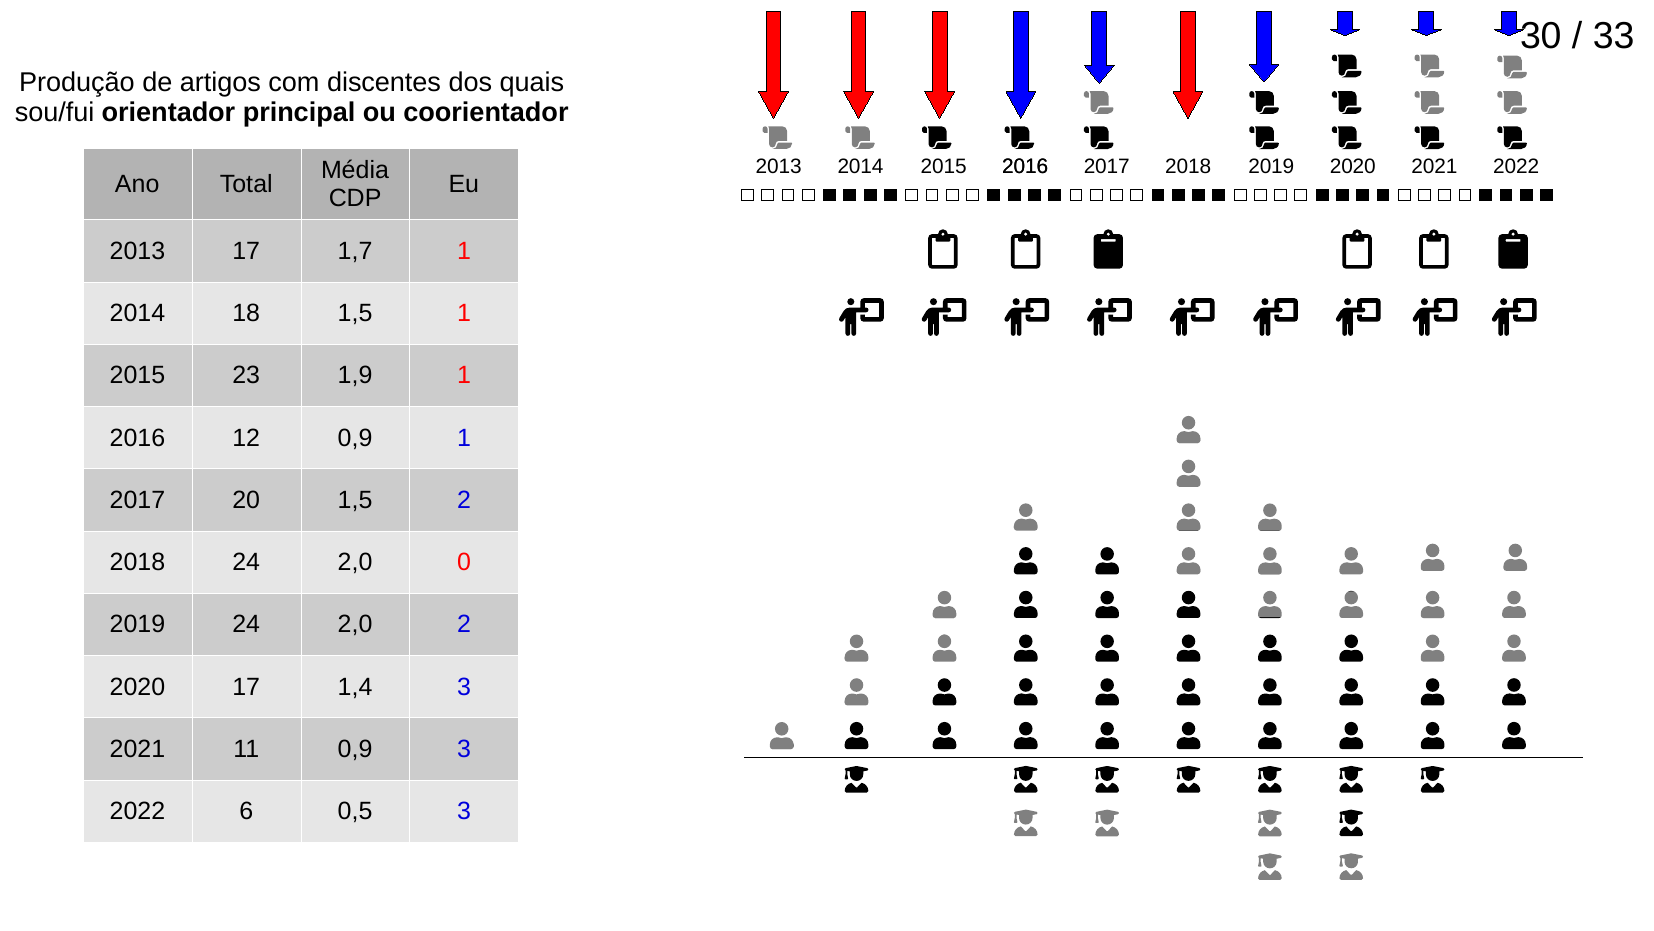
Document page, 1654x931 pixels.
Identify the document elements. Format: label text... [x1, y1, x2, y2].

text_box 2022 [1478, 147, 1555, 186]
text_box [1130, 189, 1143, 201]
text_box [1413, 83, 1446, 119]
table_cell 12 [193, 407, 301, 468]
text_box [823, 189, 836, 201]
table_cell 2021 [84, 718, 192, 780]
text_box [926, 189, 938, 201]
text_box 2018 [1150, 147, 1227, 186]
text_box [1013, 502, 1040, 532]
picture [1420, 678, 1445, 706]
text_box [1316, 189, 1329, 201]
picture [1342, 229, 1372, 269]
text_box [1212, 189, 1225, 201]
picture [932, 721, 957, 750]
text_box [1398, 189, 1411, 201]
text_box [1110, 189, 1123, 201]
picture [1339, 765, 1364, 793]
text_box [761, 189, 774, 201]
table_cell 24 [193, 594, 301, 655]
text_box [1479, 189, 1492, 201]
table_cell 2020 [84, 656, 192, 717]
picture [1004, 124, 1035, 147]
picture [1420, 766, 1445, 793]
picture [1249, 89, 1279, 116]
table_cell 1 [410, 220, 518, 282]
table_cell 2 [410, 469, 518, 531]
picture [1083, 124, 1114, 151]
table_cell 23 [193, 345, 301, 406]
text_box [1420, 634, 1446, 663]
table_cell 2018 [84, 532, 192, 593]
text_box [864, 189, 877, 201]
text_box [1377, 189, 1389, 201]
picture [844, 766, 869, 793]
picture [922, 124, 952, 151]
picture [1176, 721, 1201, 750]
table_cell 2016 [84, 407, 192, 468]
table_cell 17 [193, 656, 301, 717]
text_box [767, 720, 794, 750]
text_box [844, 633, 871, 663]
table_cell 24 [193, 532, 301, 593]
picture [1339, 809, 1364, 837]
table_cell 6 [193, 781, 301, 842]
picture [1498, 229, 1528, 269]
text_box [1093, 808, 1120, 838]
picture [1095, 547, 1119, 575]
text_box 2021 [1396, 147, 1473, 186]
picture [1095, 590, 1119, 619]
text_box [1501, 590, 1528, 619]
picture [836, 298, 884, 336]
picture [1419, 229, 1449, 269]
picture [1176, 590, 1201, 618]
picture [1176, 678, 1201, 706]
text_box [966, 189, 979, 201]
text_box [1540, 189, 1553, 201]
table_cell 1,9 [302, 345, 409, 406]
text_box [782, 189, 794, 201]
picture [1497, 124, 1527, 151]
text_box [1174, 458, 1201, 488]
text_box [1501, 634, 1528, 663]
text_box [1013, 808, 1040, 838]
text_box [741, 189, 754, 201]
text_box [1420, 590, 1446, 619]
text_box [1496, 47, 1529, 119]
picture [1333, 298, 1381, 336]
table_header Total [193, 165, 301, 219]
table_cell 2015 [84, 345, 192, 406]
text_box [1008, 189, 1021, 201]
picture [1167, 298, 1215, 336]
table_cell 0,9 [302, 718, 409, 780]
text_box [1330, 11, 1360, 36]
text_box [931, 589, 958, 619]
text_box [1254, 189, 1267, 201]
picture [1331, 89, 1362, 116]
text_box [1048, 189, 1061, 201]
text_box 2013 [740, 147, 817, 186]
picture [1249, 124, 1279, 151]
text_box [1418, 189, 1431, 201]
picture [1095, 721, 1119, 750]
text_box [1070, 189, 1082, 201]
picture [1502, 678, 1526, 706]
text_box [1257, 588, 1284, 618]
table_cell 0,9 [302, 407, 409, 468]
table_cell 2017 [84, 469, 192, 531]
picture [844, 721, 869, 750]
picture [1013, 590, 1038, 618]
text_box <number> / 33 [1375, 0, 1654, 71]
text_box [1336, 189, 1349, 201]
text_box [1174, 501, 1201, 531]
picture [1013, 678, 1038, 706]
text_box [987, 189, 1000, 201]
table_cell 20 [193, 469, 301, 531]
table_header Eu [410, 165, 518, 219]
picture [1339, 634, 1364, 662]
text_box [1083, 11, 1115, 119]
text_box [1338, 547, 1365, 576]
table_cell 2022 [84, 781, 192, 842]
text_box [1174, 414, 1201, 444]
picture [1339, 721, 1364, 750]
picture [1095, 678, 1119, 706]
table_cell 2,0 [302, 532, 409, 593]
text_box 2014 [822, 147, 899, 186]
text_box [1356, 189, 1369, 201]
picture [1013, 547, 1038, 575]
table_header Média CDP [302, 165, 409, 219]
text_box [1257, 808, 1284, 838]
table_cell 1,7 [302, 220, 409, 282]
table_cell 1 [410, 283, 518, 344]
table_cell 0 [410, 532, 518, 593]
picture [1013, 634, 1038, 662]
text_box [1006, 11, 1036, 119]
text_box [1411, 11, 1442, 36]
picture [1093, 229, 1124, 269]
table_cell 1 [410, 345, 518, 406]
table_cell 11 [193, 718, 301, 780]
picture [1258, 721, 1282, 750]
text_box [843, 11, 876, 155]
table_header Ano [84, 165, 192, 219]
text_box [1249, 11, 1279, 82]
picture [1095, 766, 1119, 793]
text_box [1028, 189, 1041, 201]
picture [1258, 634, 1282, 662]
text_box Produção de artigos com discentes dos quais sou/fui orientador principal ou coorientador [0, 59, 603, 165]
picture [1001, 298, 1050, 336]
picture [1331, 124, 1362, 151]
text_box [1172, 189, 1185, 201]
table_cell 1,5 [302, 283, 409, 344]
picture [1084, 298, 1132, 336]
picture [932, 678, 957, 706]
text_box [1502, 542, 1529, 572]
picture [1258, 678, 1282, 706]
text_box 2020 [1315, 147, 1391, 186]
picture [1414, 124, 1445, 151]
picture [928, 229, 958, 269]
text_box [1420, 542, 1446, 572]
table_cell 2,0 [302, 594, 409, 655]
table_cell 3 [410, 781, 518, 842]
text_box [1294, 189, 1307, 201]
text_box [1192, 189, 1205, 201]
table_cell 2014 [84, 283, 192, 344]
picture [919, 298, 967, 336]
text_box [1459, 189, 1471, 201]
text_box [1152, 189, 1164, 201]
text_box [1520, 189, 1533, 201]
picture [1176, 765, 1201, 793]
text_box [1257, 501, 1284, 531]
text_box 2016 [987, 147, 1064, 186]
table_cell 18 [193, 283, 301, 344]
text_box [1338, 852, 1365, 882]
picture [1489, 298, 1537, 336]
text_box [843, 189, 856, 201]
picture [1010, 229, 1041, 269]
text_box [1438, 189, 1451, 201]
picture [1258, 766, 1282, 793]
picture [1420, 721, 1445, 750]
table_cell 0,5 [302, 781, 409, 842]
table_cell 1 [410, 407, 518, 468]
table_cell 2 [410, 594, 518, 655]
text_box 2019 [1233, 147, 1310, 186]
table_cell 2013 [84, 220, 192, 282]
table_cell 3 [410, 656, 518, 717]
table_cell 17 [193, 220, 301, 282]
text_box [884, 189, 897, 201]
picture [1331, 52, 1362, 79]
text_box [1413, 46, 1446, 82]
text_box [931, 634, 958, 664]
picture [1013, 721, 1038, 750]
picture [1502, 721, 1526, 750]
text_box [758, 11, 794, 155]
table_cell 3 [410, 718, 518, 780]
picture [1339, 678, 1364, 706]
text_box [924, 11, 955, 119]
text_box [905, 189, 918, 201]
text_box [1173, 11, 1203, 119]
picture [1013, 765, 1038, 793]
picture [1095, 634, 1119, 662]
picture [1250, 298, 1299, 336]
text_box [1174, 546, 1201, 576]
table_cell 1,4 [302, 656, 409, 717]
text_box 2017 [1068, 147, 1145, 186]
text_box [802, 189, 815, 201]
text_box [844, 677, 871, 707]
text_box [946, 189, 959, 201]
table_cell 2019 [84, 594, 192, 655]
table_cell 1,5 [302, 469, 409, 531]
text_box [1500, 189, 1512, 201]
text_box [1494, 11, 1524, 36]
picture [1410, 298, 1458, 336]
text_box 2015 [905, 147, 982, 186]
text_box [1274, 189, 1287, 201]
text_box [1338, 591, 1365, 621]
text_box [1257, 851, 1284, 880]
text_box [1090, 189, 1103, 201]
text_box [1234, 189, 1247, 201]
picture [1176, 634, 1201, 662]
text_box [1257, 545, 1284, 575]
